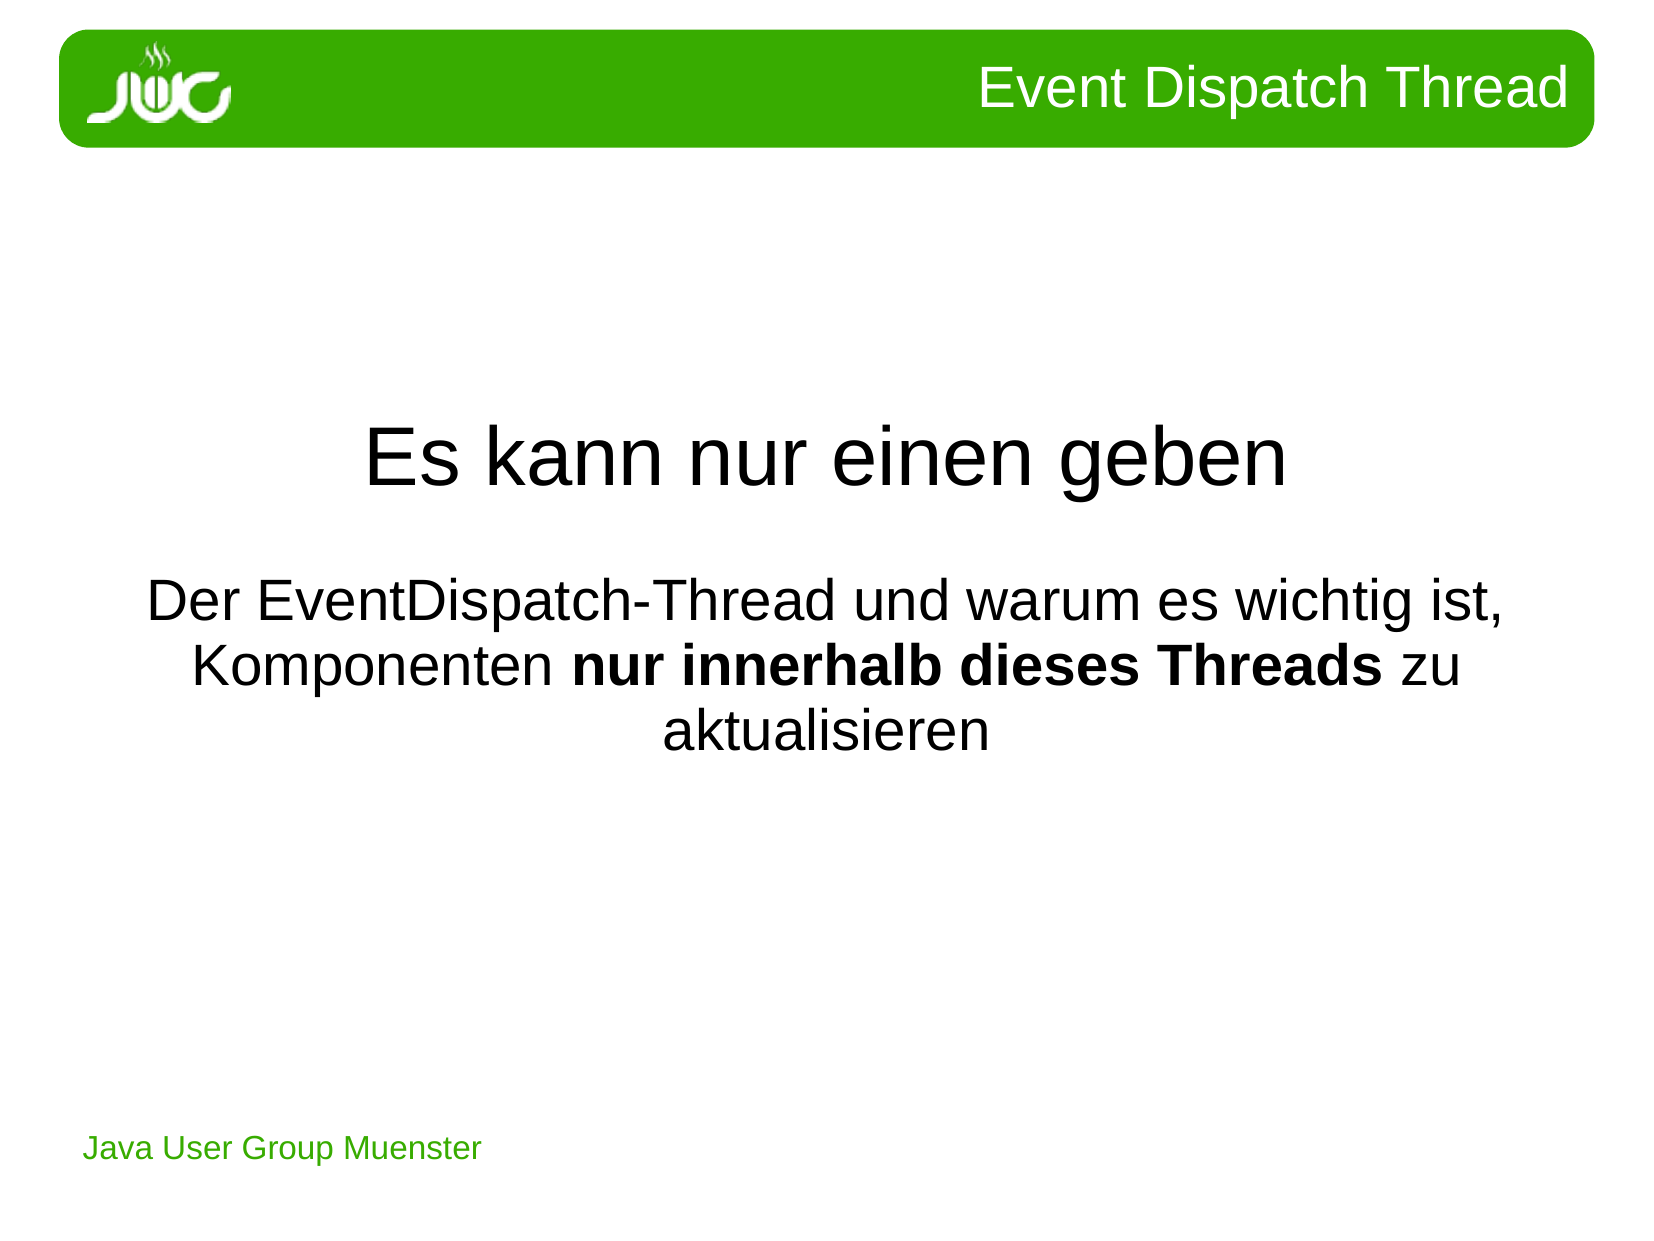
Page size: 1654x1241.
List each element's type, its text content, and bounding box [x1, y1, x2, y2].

subtitle Es kann nur einen geben Der EventDispatch-Thread und warum es wichtig ist, Komponenten nur innerhalb dieses Threads zu aktualisieren [82, 119, 1571, 1054]
title Event Dispatch Thread [265, 0, 1571, 119]
picture [87, 41, 231, 119]
